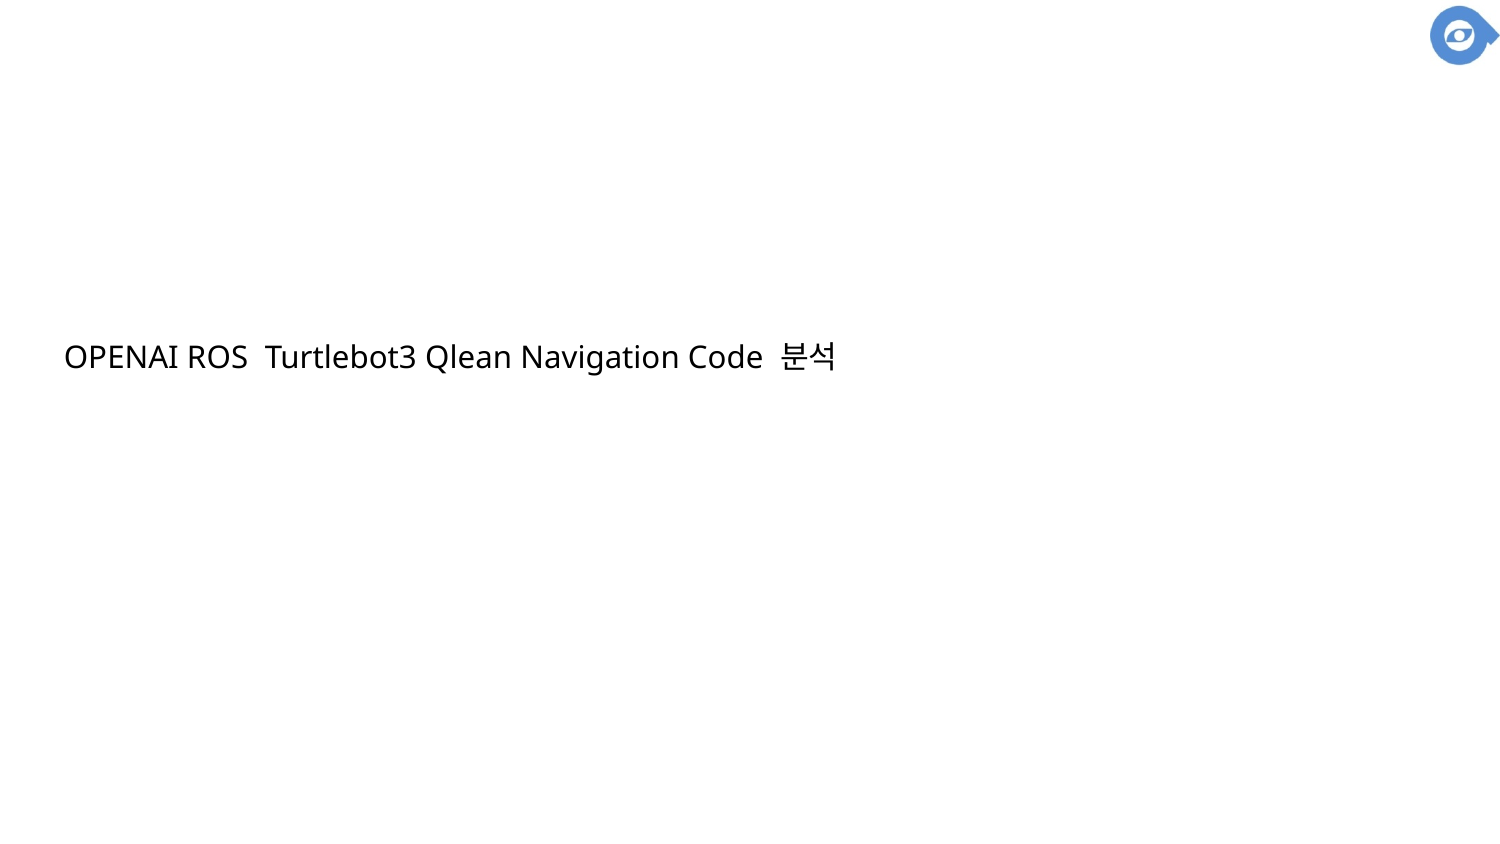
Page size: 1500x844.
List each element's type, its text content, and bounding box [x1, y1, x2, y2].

picture [1430, 0, 1500, 70]
text_box OPENAI ROS Turtlebot3 Qlean Navigation Code 분석 [48, 330, 1455, 383]
